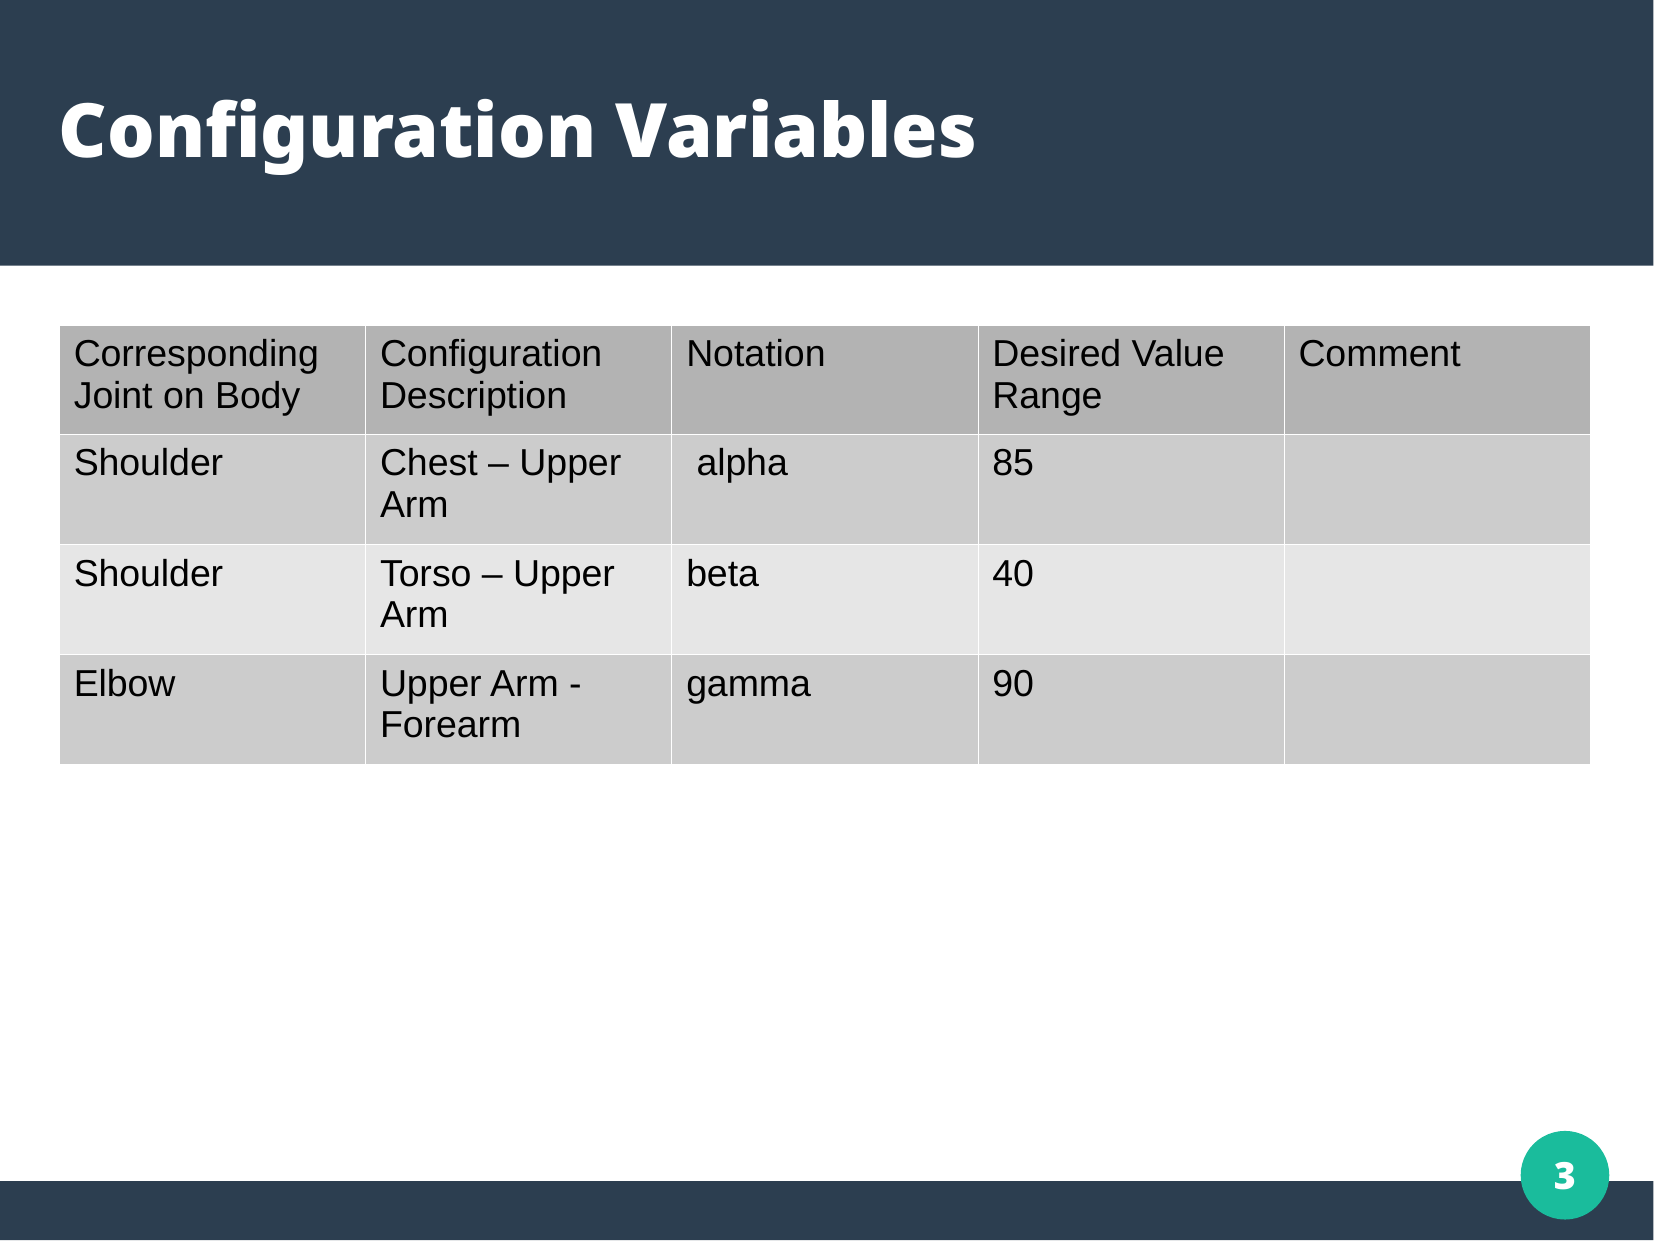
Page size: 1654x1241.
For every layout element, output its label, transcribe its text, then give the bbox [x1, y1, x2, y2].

table_header Configuration Description [366, 326, 671, 434]
table_cell Chest – Upper Arm [366, 435, 671, 544]
table_cell [1285, 545, 1590, 654]
table_header Notation [672, 326, 978, 434]
table_cell 40 [979, 545, 1284, 654]
table_cell Shoulder [60, 545, 365, 654]
table_cell [1285, 655, 1590, 764]
table_cell gamma [672, 655, 978, 764]
table_cell Elbow [60, 655, 365, 764]
table_cell [1285, 435, 1590, 544]
table_cell beta [672, 545, 978, 654]
table_cell 85 [979, 435, 1284, 544]
title Configuration Variables [59, 49, 1595, 207]
table_header Desired Value Range [979, 326, 1284, 434]
table_cell 90 [979, 655, 1284, 764]
table_header Comment [1285, 326, 1590, 434]
table_cell Torso – Upper Arm [366, 545, 671, 654]
table_cell alpha [672, 435, 978, 544]
table_header Corresponding Joint on Body [60, 326, 365, 434]
table_cell Shoulder [60, 435, 365, 544]
table_cell Upper Arm - Forearm [366, 655, 671, 764]
